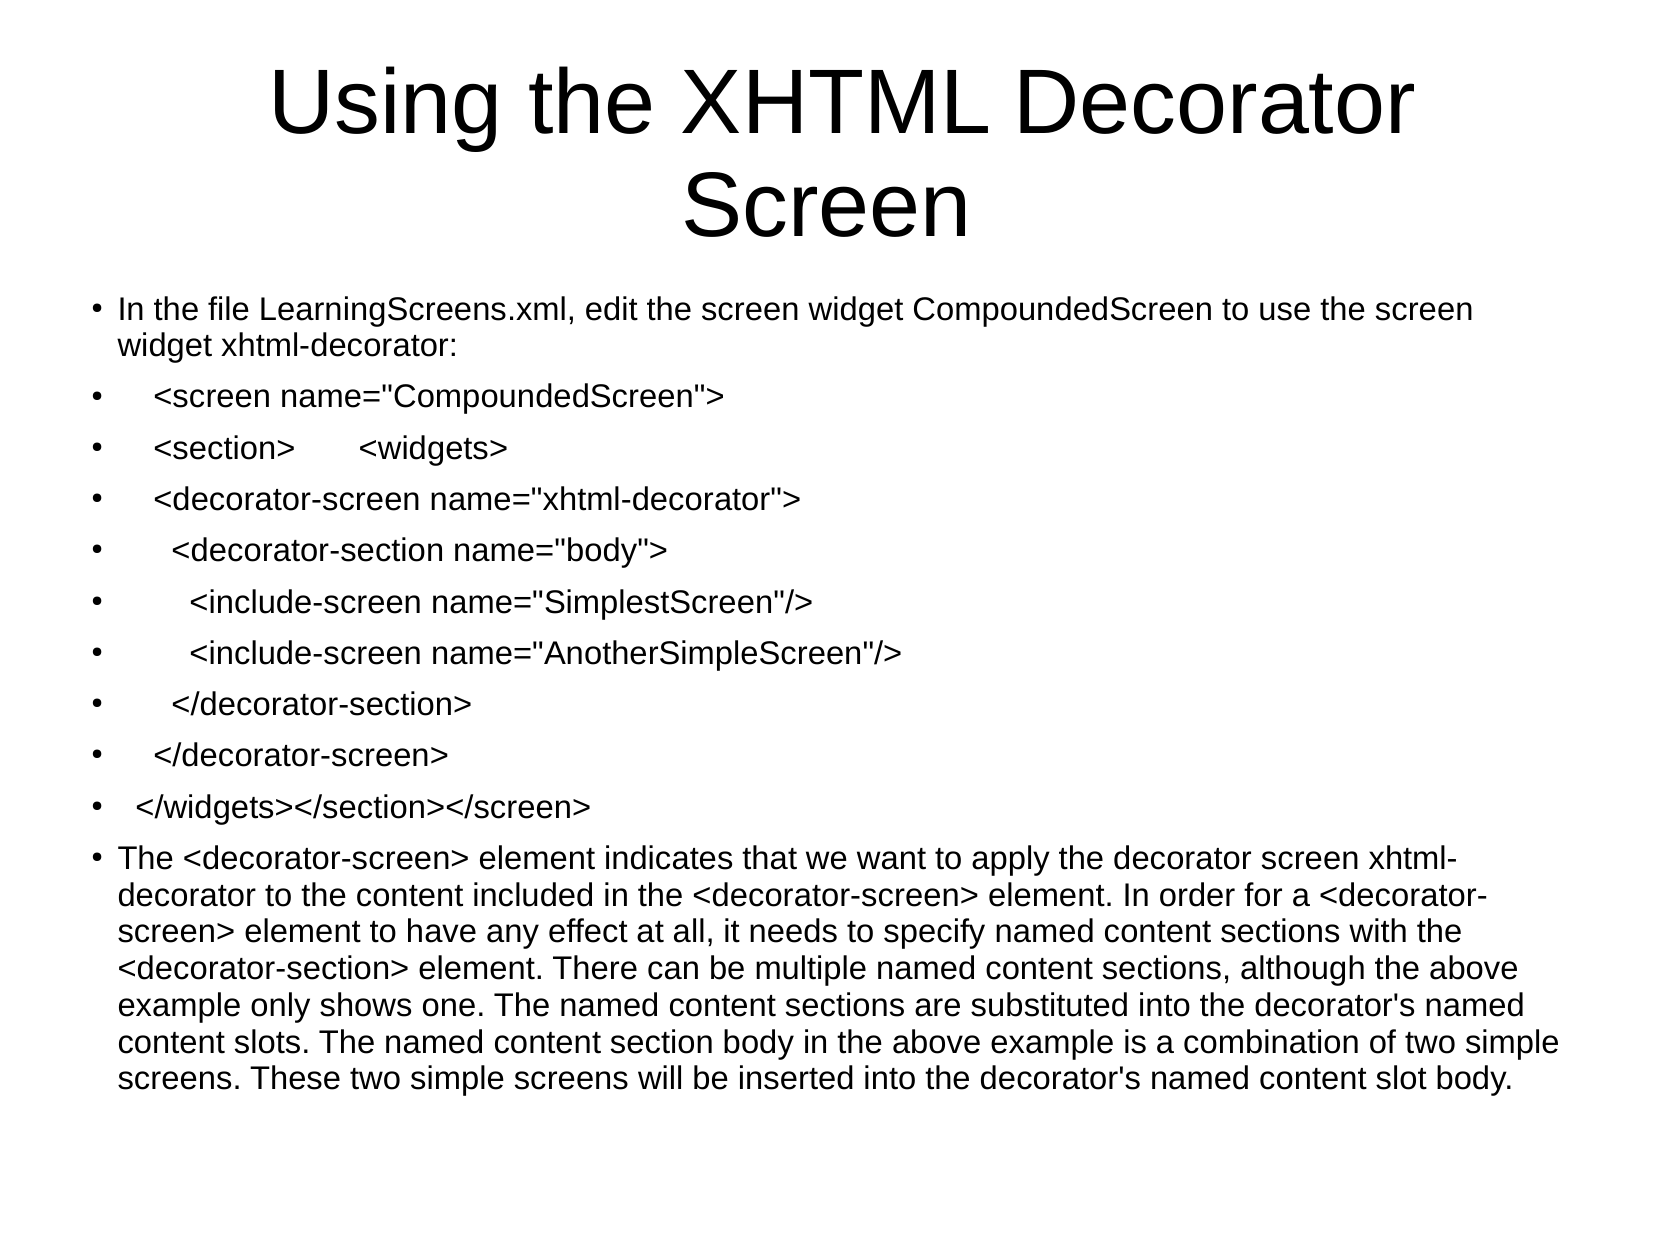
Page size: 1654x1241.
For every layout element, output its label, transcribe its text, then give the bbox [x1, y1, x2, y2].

title Using the XHTML Decorator Screen [82, 39, 1571, 267]
list In the file LearningScreens.xml, edit the screen widget CompoundedScreen to use the screen widget xhtml-decorator: <screen name="CompoundedScreen"> <section> <widgets> <decorator-screen name="xhtml-decorator"> <decorator-section name="body"> <include-screen name="SimplestScreen"/> <include-screen name="AnotherSimpleScreen"/> </decorator-section> </decorator-screen> </widgets></section></screen> The <decorator-screen> element indicates that we want to apply the decorator screen xhtml-decorator to the content included in the <decorator-screen> element. In order for a <decorator-screen> element to have any effect at all, it needs to specify named content sections with the <decorator-section> element. There can be multiple named content sections, although the above example only shows one. The named content sections are substituted into the decorator's named content slots. The named content section body in the above example is a combination of two simple screens. These two simple screens will be inserted into the decorator's named content slot body. [82, 290, 1571, 1109]
